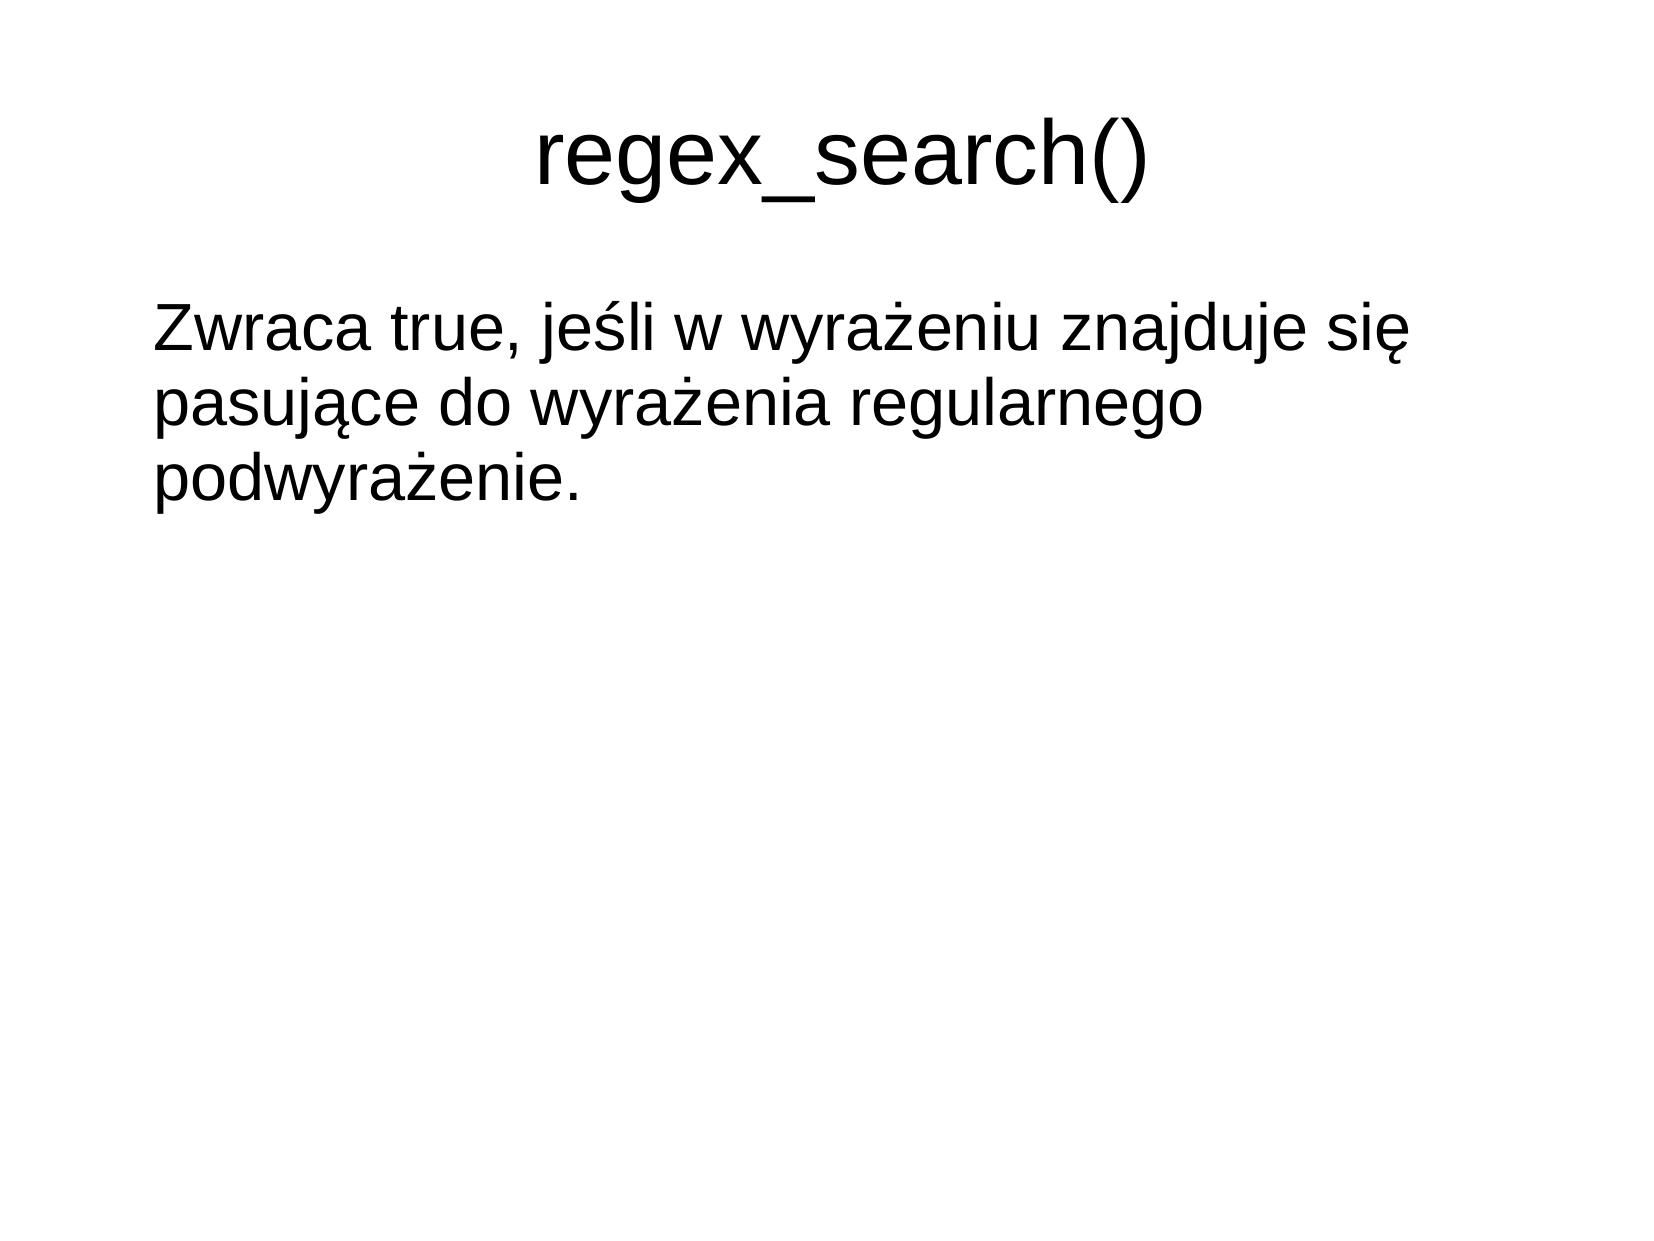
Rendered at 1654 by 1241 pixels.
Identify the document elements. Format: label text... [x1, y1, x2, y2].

list Zwraca true, jeśli w wyrażeniu znajduje się pasujące do wyrażenia regularnego podwyrażenie. [82, 290, 1571, 1010]
title regex_search() [82, 49, 1571, 257]
